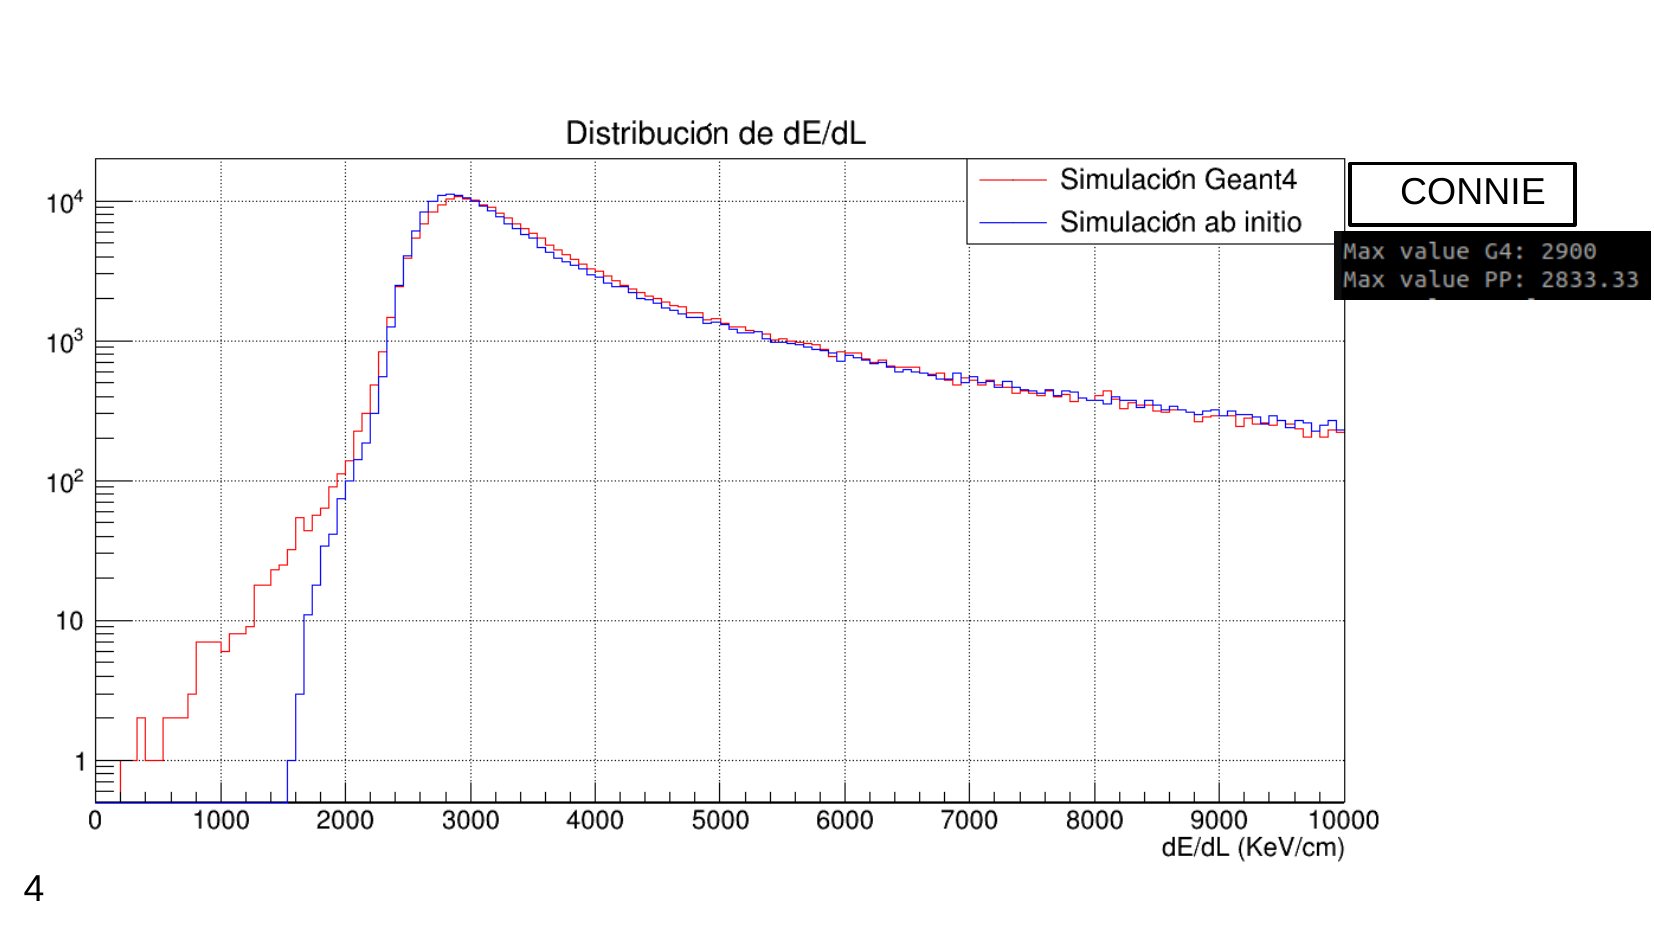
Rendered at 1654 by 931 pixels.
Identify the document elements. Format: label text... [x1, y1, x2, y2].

picture [43, 112, 1651, 869]
text_box <number> [8, 860, 638, 931]
text_box CONNIE [1350, 163, 1576, 226]
